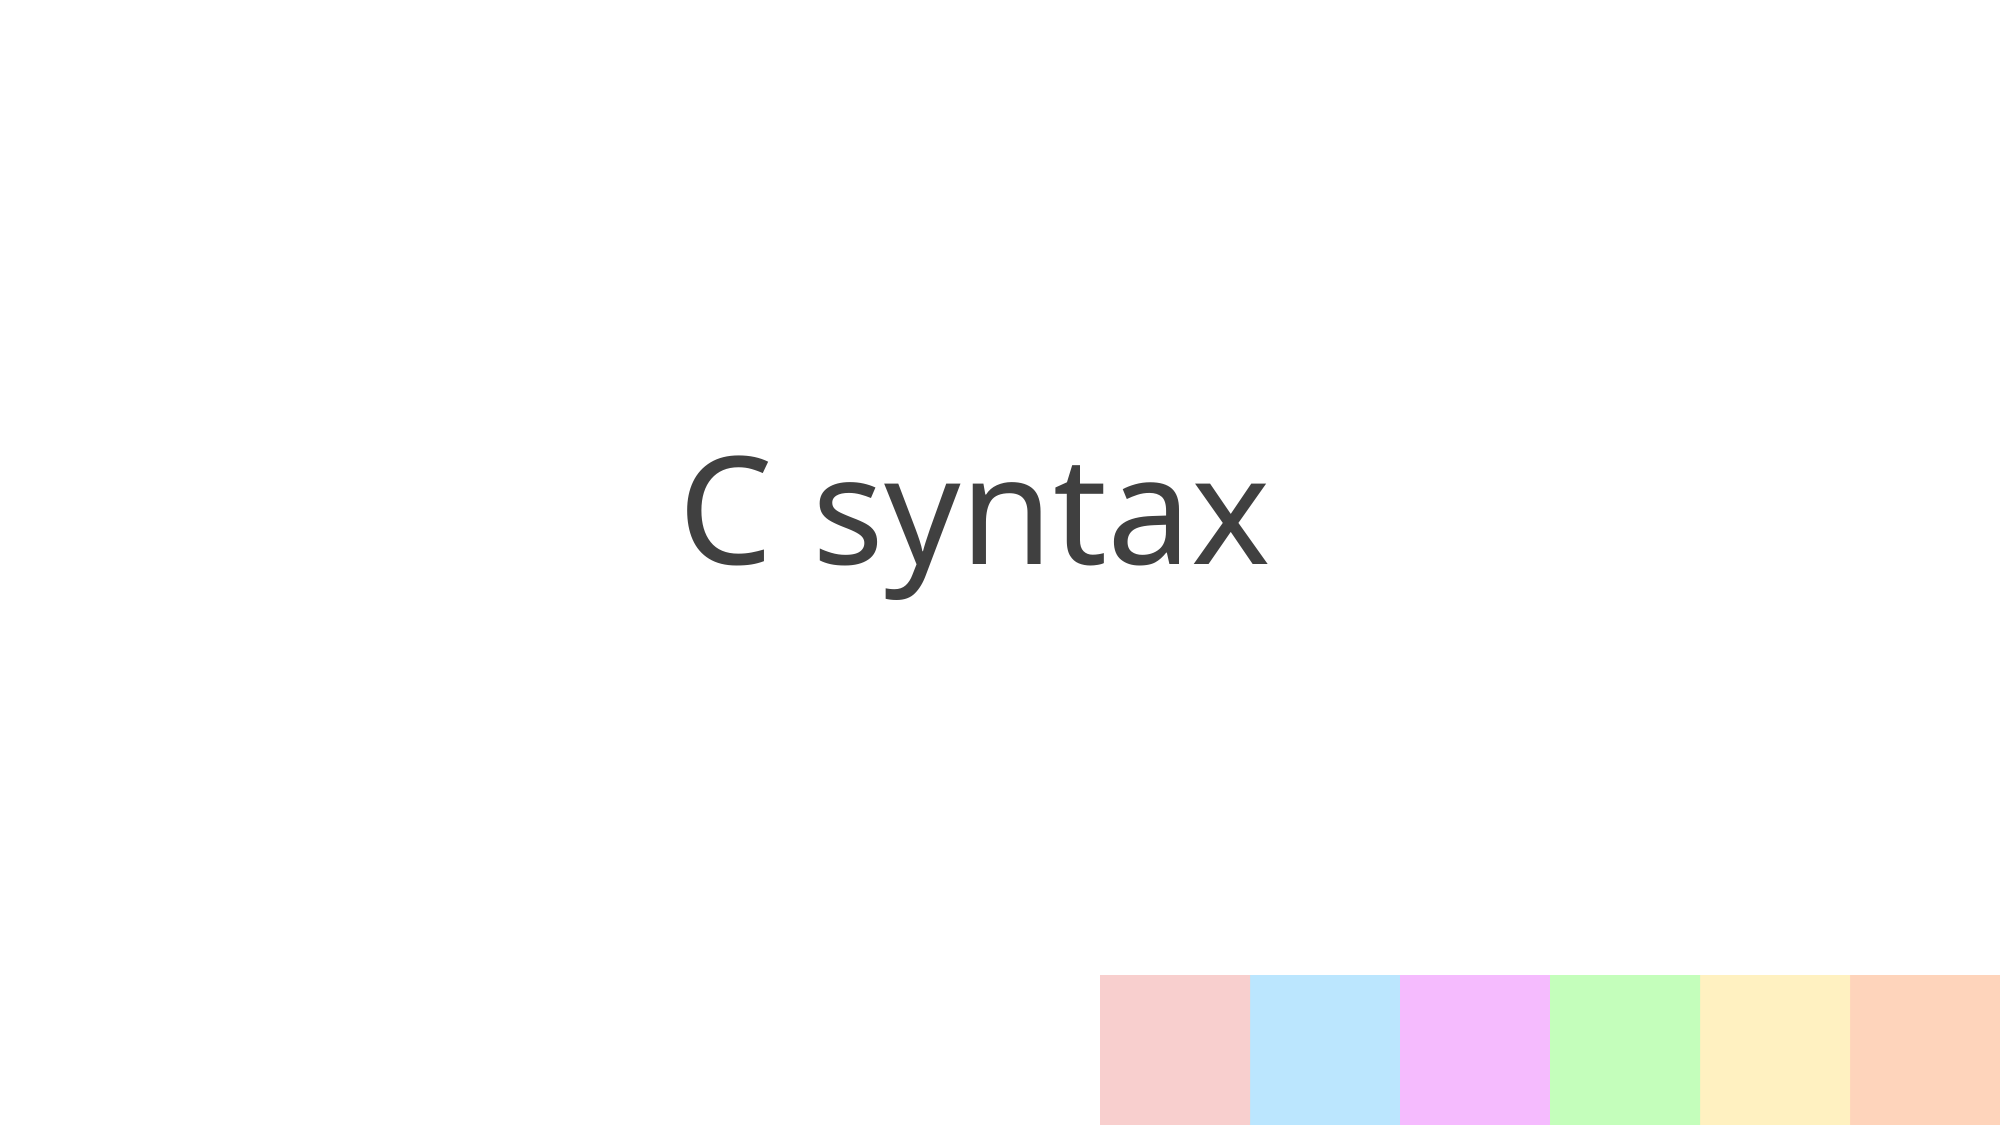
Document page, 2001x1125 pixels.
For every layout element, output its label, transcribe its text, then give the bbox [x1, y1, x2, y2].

title C syntax [75, 403, 1876, 609]
